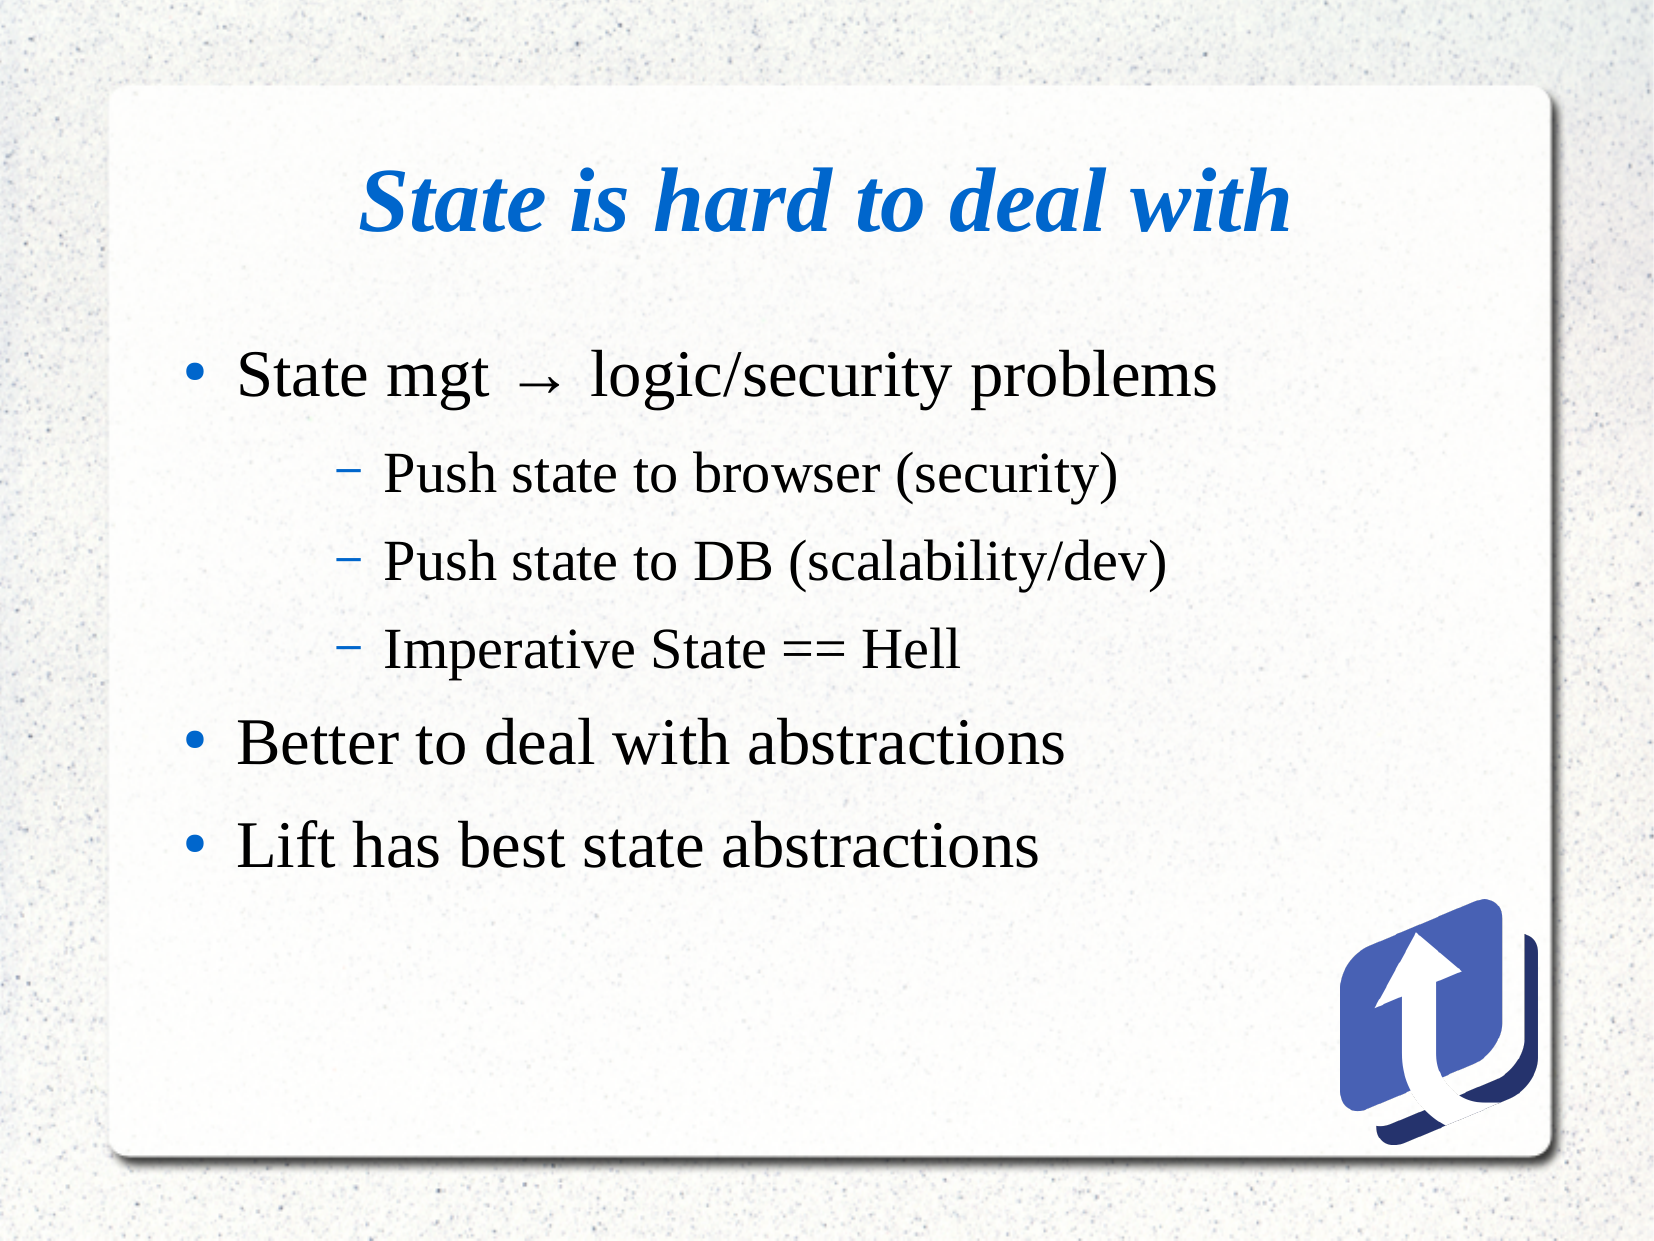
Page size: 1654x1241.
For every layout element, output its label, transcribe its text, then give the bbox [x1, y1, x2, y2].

title State is hard to deal with [118, 104, 1536, 297]
list State mgt → logic/security problems Push state to browser (security) Push state to DB (scalability/dev) Imperative State == Hell Better to deal with abstractions Lift has best state abstractions [147, 336, 1506, 1141]
picture [0, 0, 1654, 1241]
